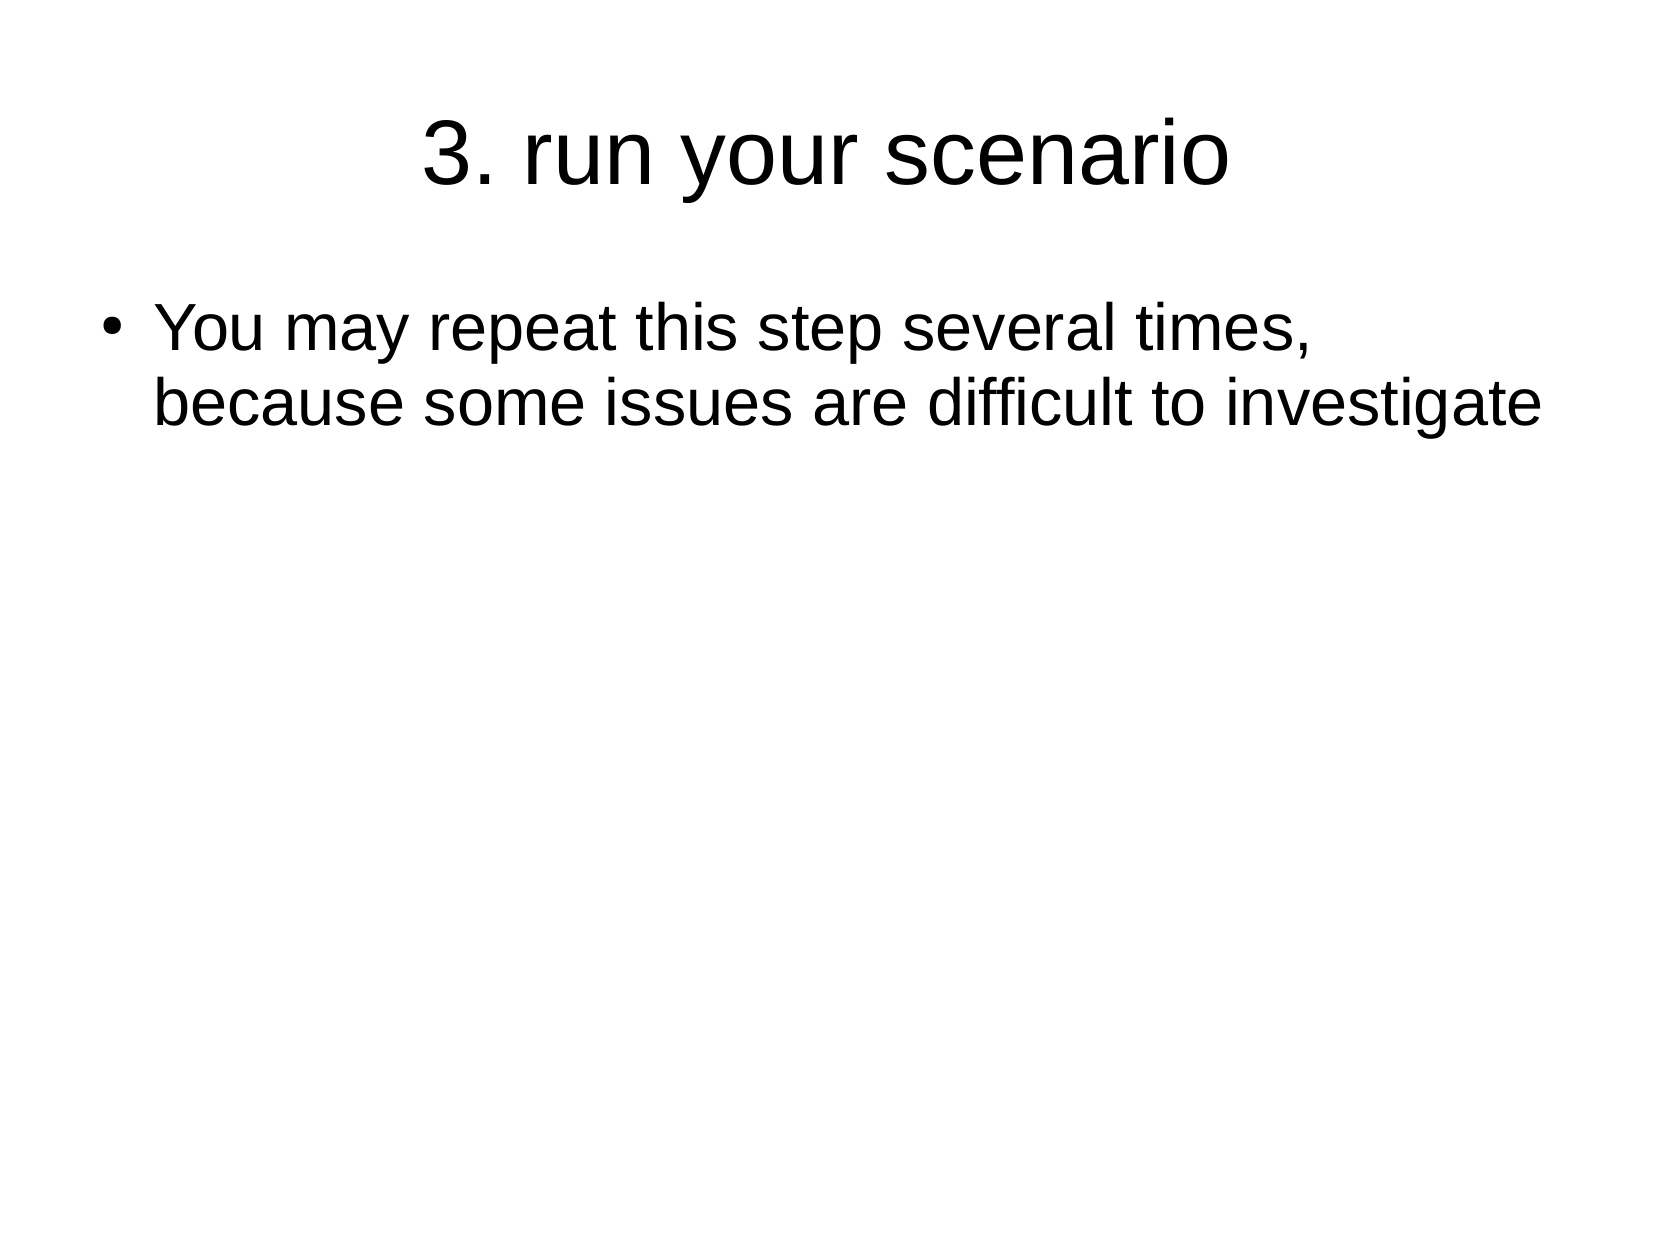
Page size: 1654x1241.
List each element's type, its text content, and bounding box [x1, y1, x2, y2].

list You may repeat this step several times, because some issues are difficult to investigate [82, 290, 1571, 1010]
title 3. run your scenario [82, 49, 1571, 257]
